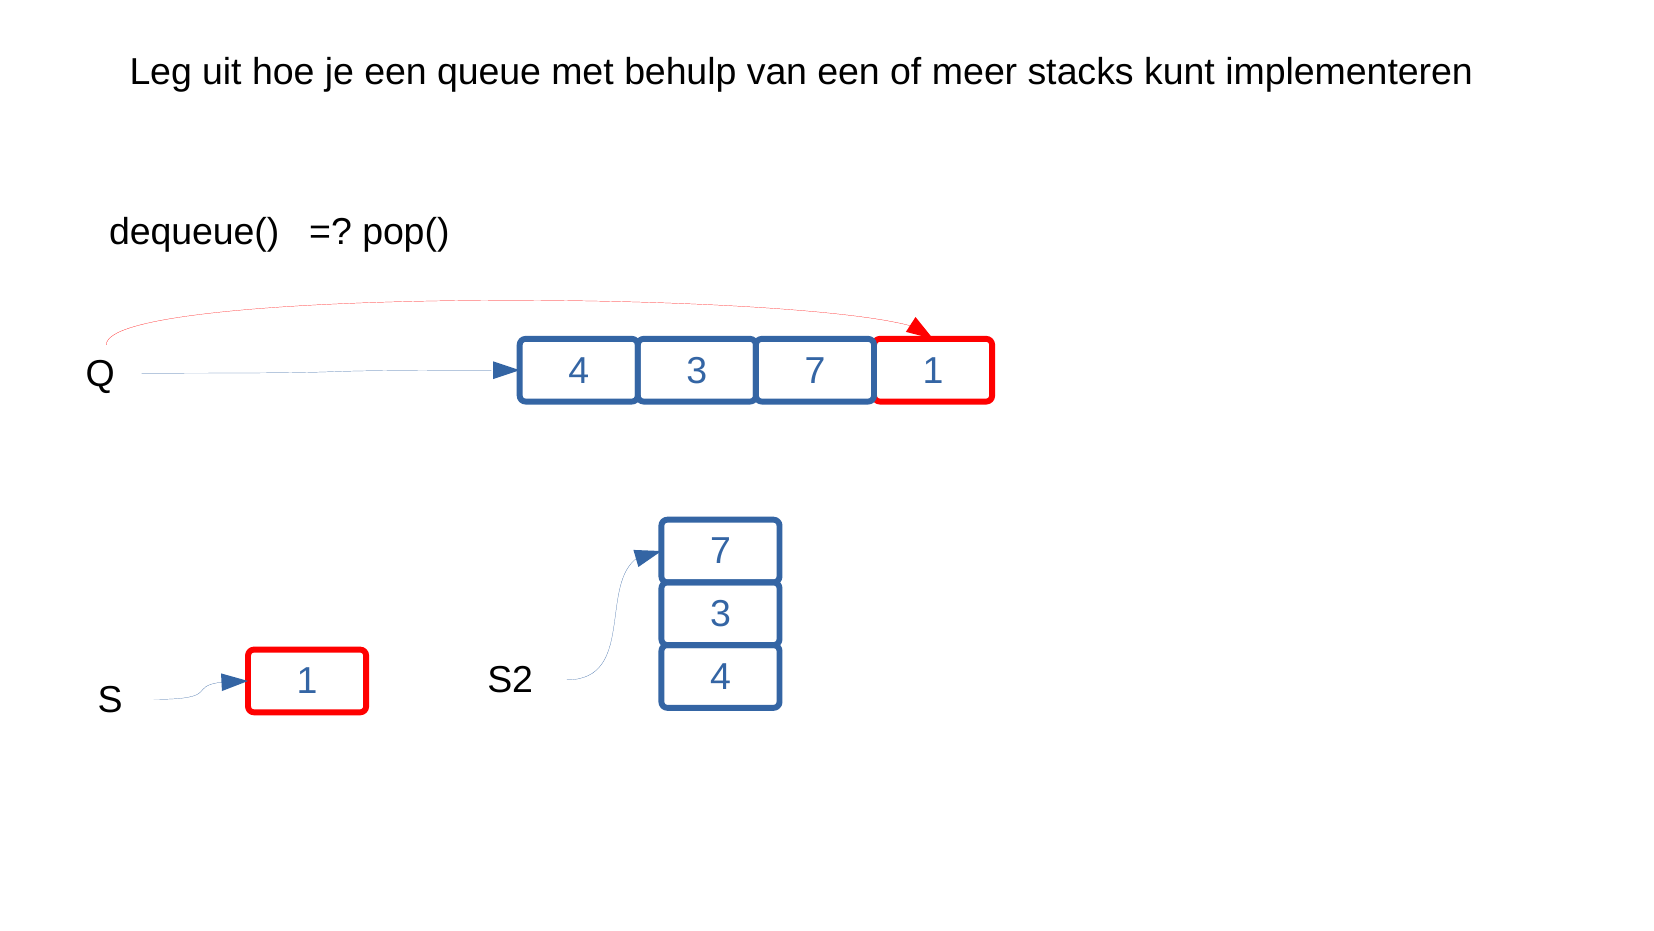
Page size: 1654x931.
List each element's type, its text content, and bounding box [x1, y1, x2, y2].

text_box 3 [661, 584, 780, 646]
text_box Q [70, 344, 142, 402]
text_box 4 [519, 338, 638, 402]
text_box 7 [755, 338, 875, 402]
text_box 7 [661, 519, 780, 583]
text_box 1 [875, 338, 993, 402]
text_box S2 [472, 651, 567, 709]
text_box 1 [248, 649, 367, 713]
text_box 4 [661, 647, 780, 708]
text_box S [82, 670, 154, 728]
text_box 3 [639, 338, 755, 402]
text_box dequeue() [94, 203, 294, 260]
text_box =? pop() [294, 203, 465, 260]
text_box Leg uit hoe je een queue met behulp van een of meer stacks kunt implementeren [114, 42, 1512, 184]
